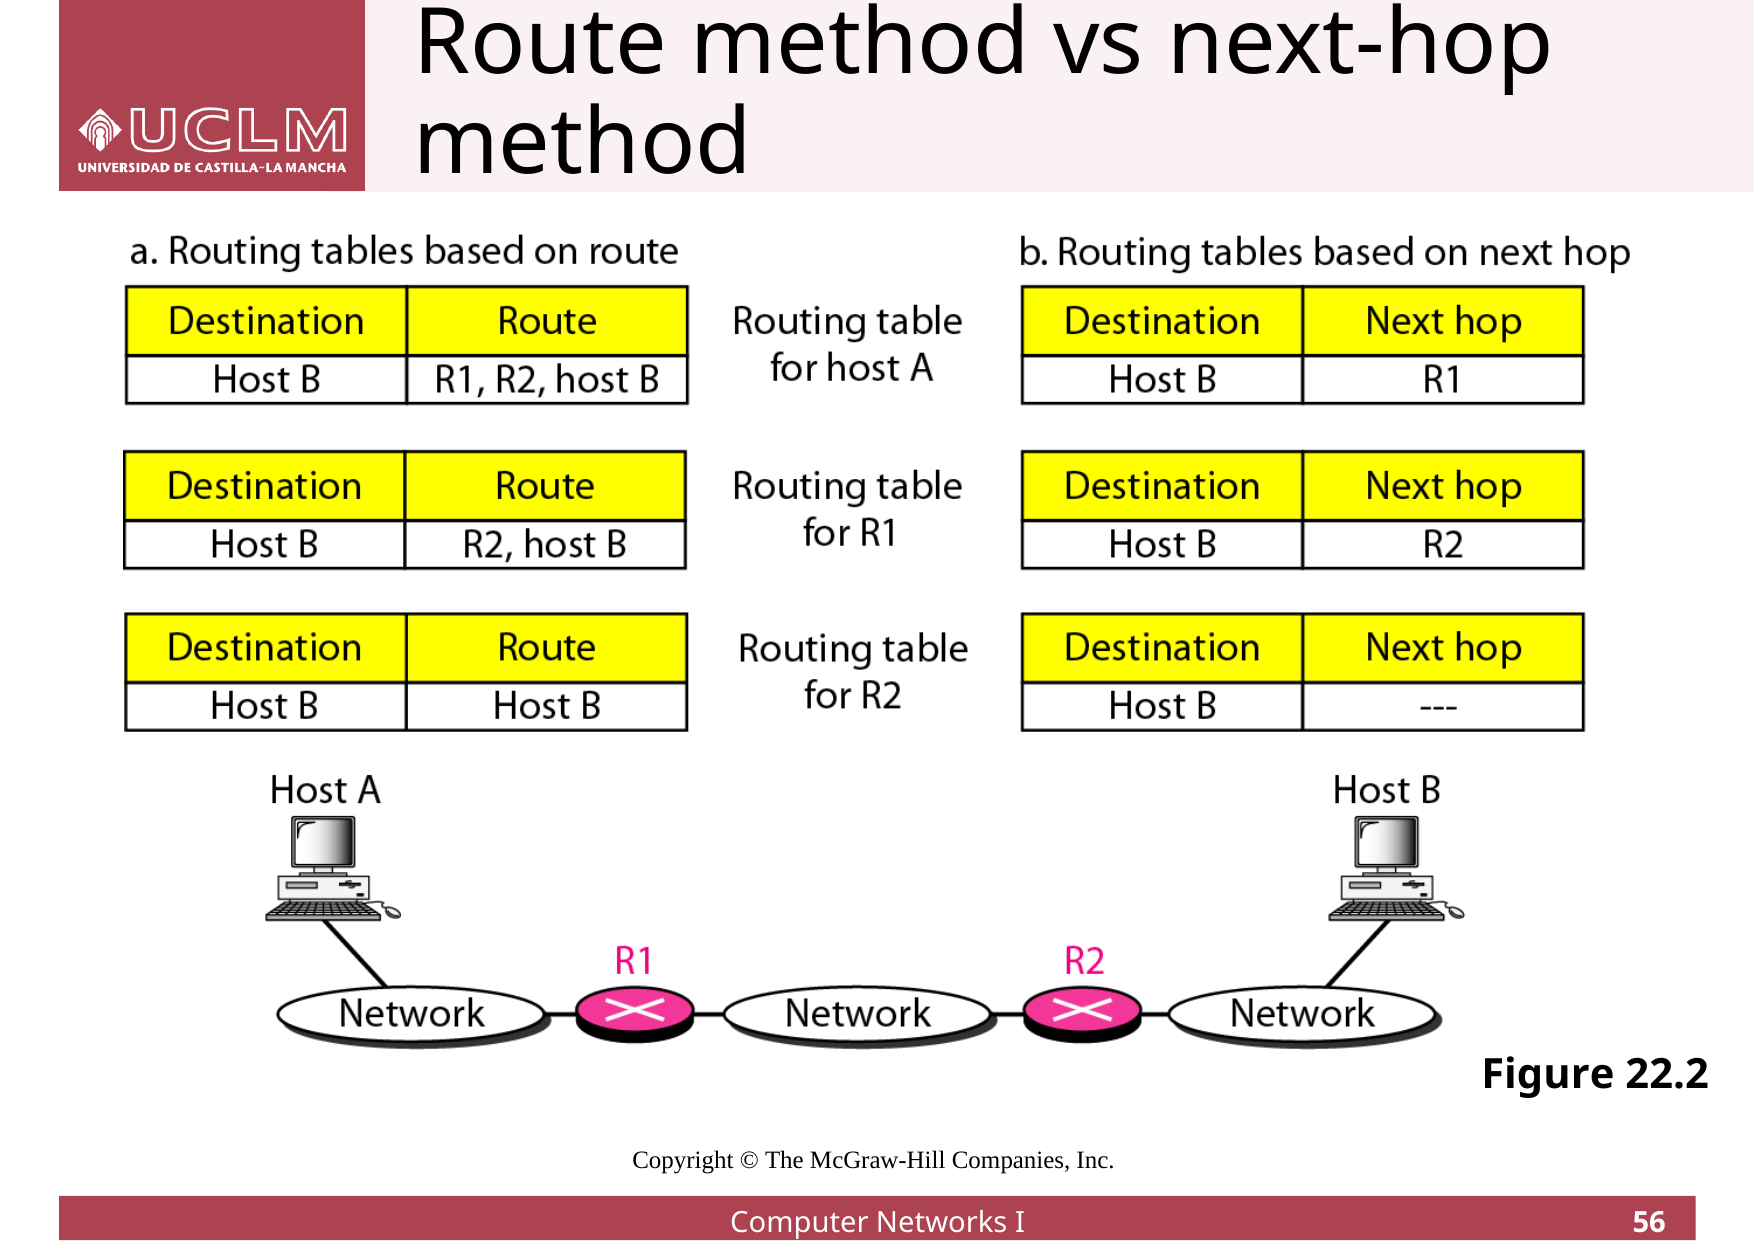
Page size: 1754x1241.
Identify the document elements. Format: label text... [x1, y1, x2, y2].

title Route method vs next-hop method [413, 0, 1667, 198]
picture [59, 0, 365, 191]
text_box Copyright © The McGraw-Hill Companies, Inc. [478, 1136, 1276, 1182]
picture [123, 230, 1631, 1050]
text_box Figure 22.2 [1466, 1039, 1754, 1121]
